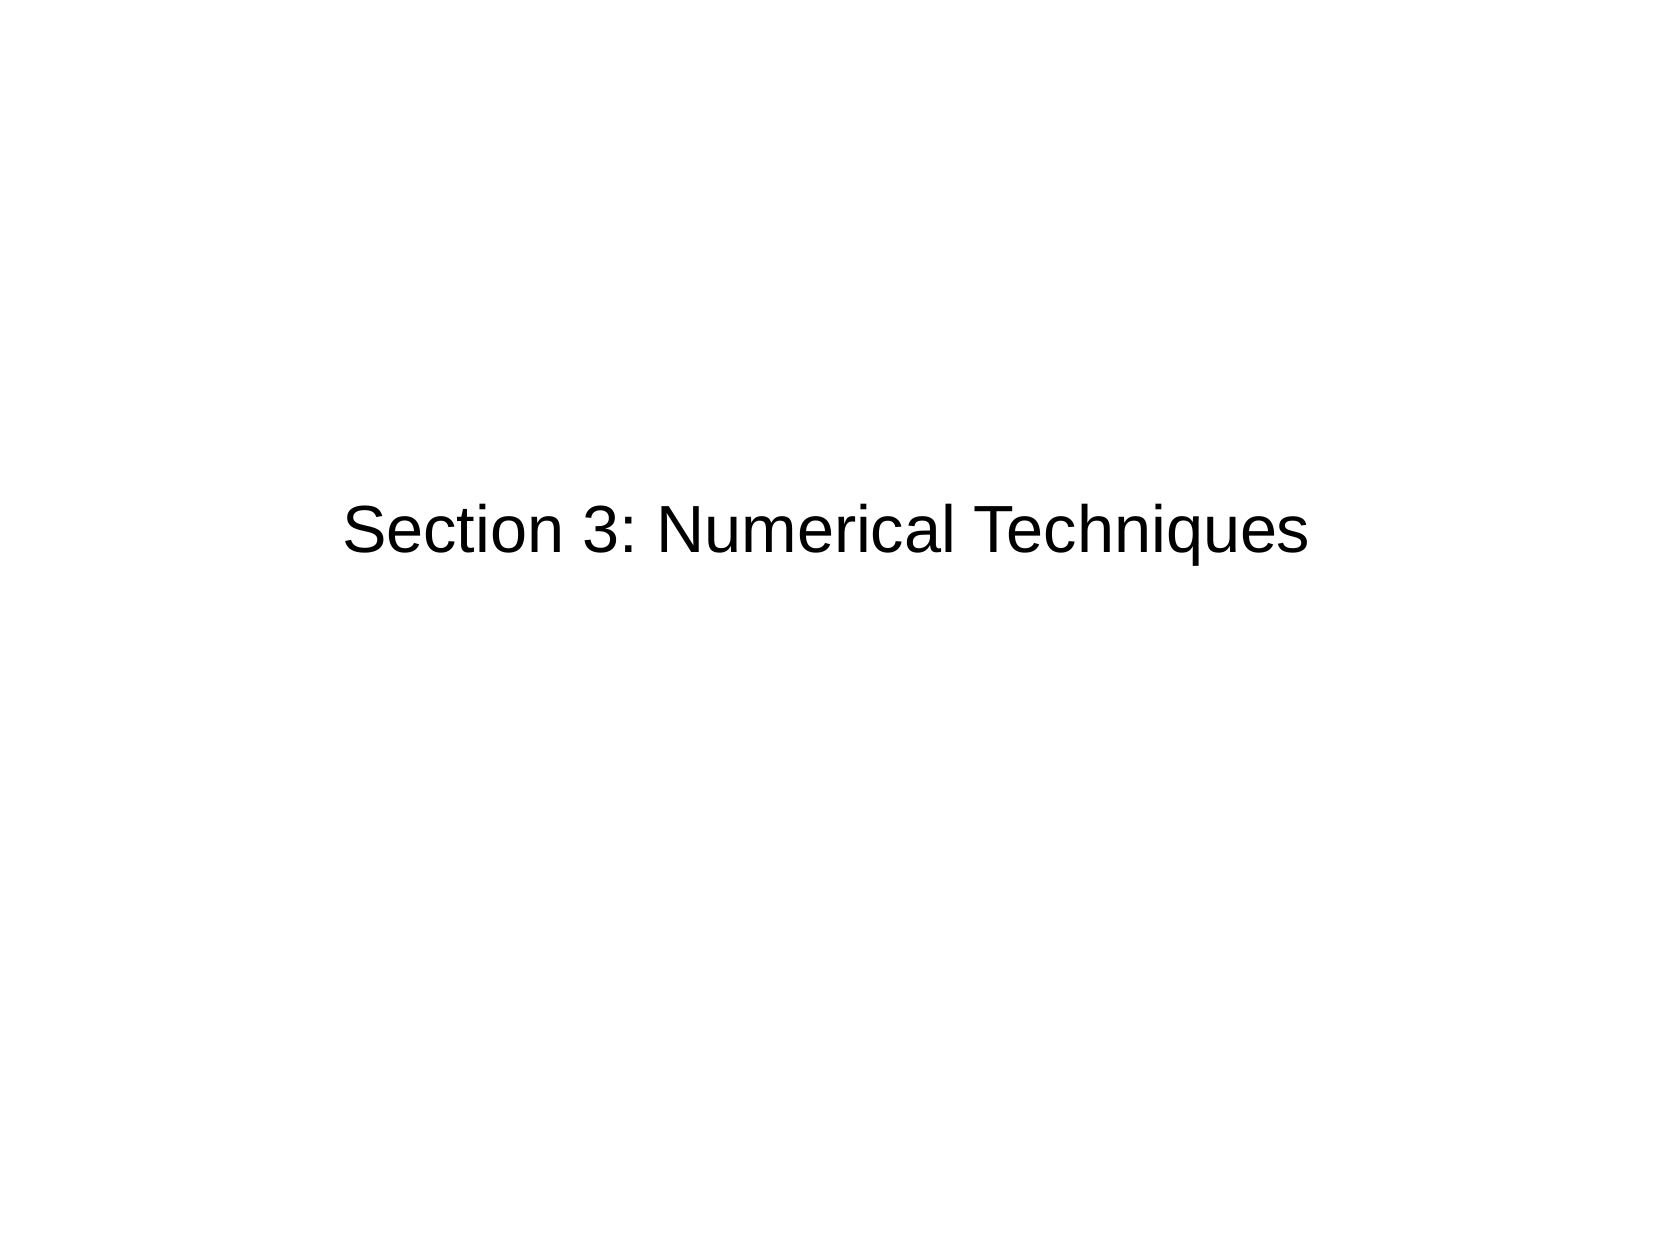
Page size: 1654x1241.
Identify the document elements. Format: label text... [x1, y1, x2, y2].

subtitle Section 3: Numerical Techniques [82, 49, 1571, 1010]
